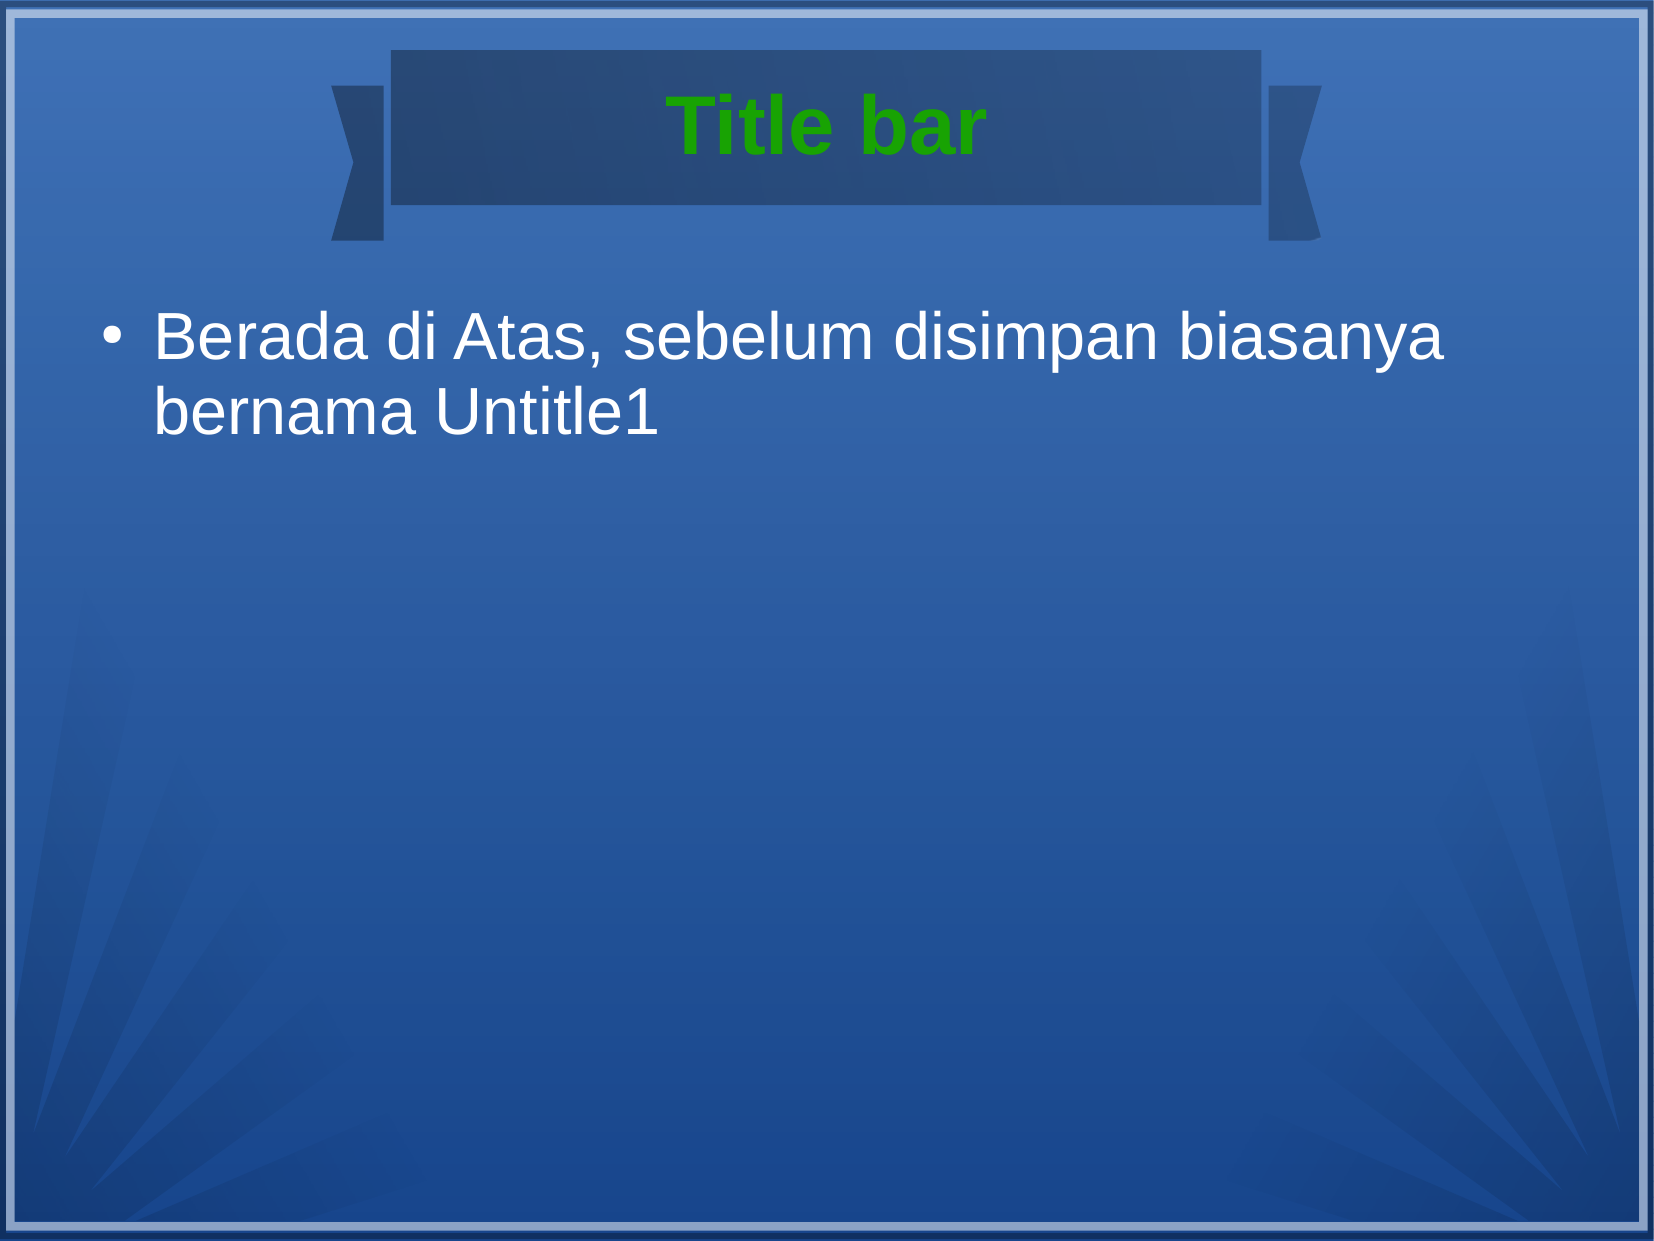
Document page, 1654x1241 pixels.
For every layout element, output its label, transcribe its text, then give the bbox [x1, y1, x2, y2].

title Title bar [389, 47, 1264, 205]
list Berada di Atas, sebelum disimpan biasanya bernama Untitle1 [82, 299, 1571, 1241]
